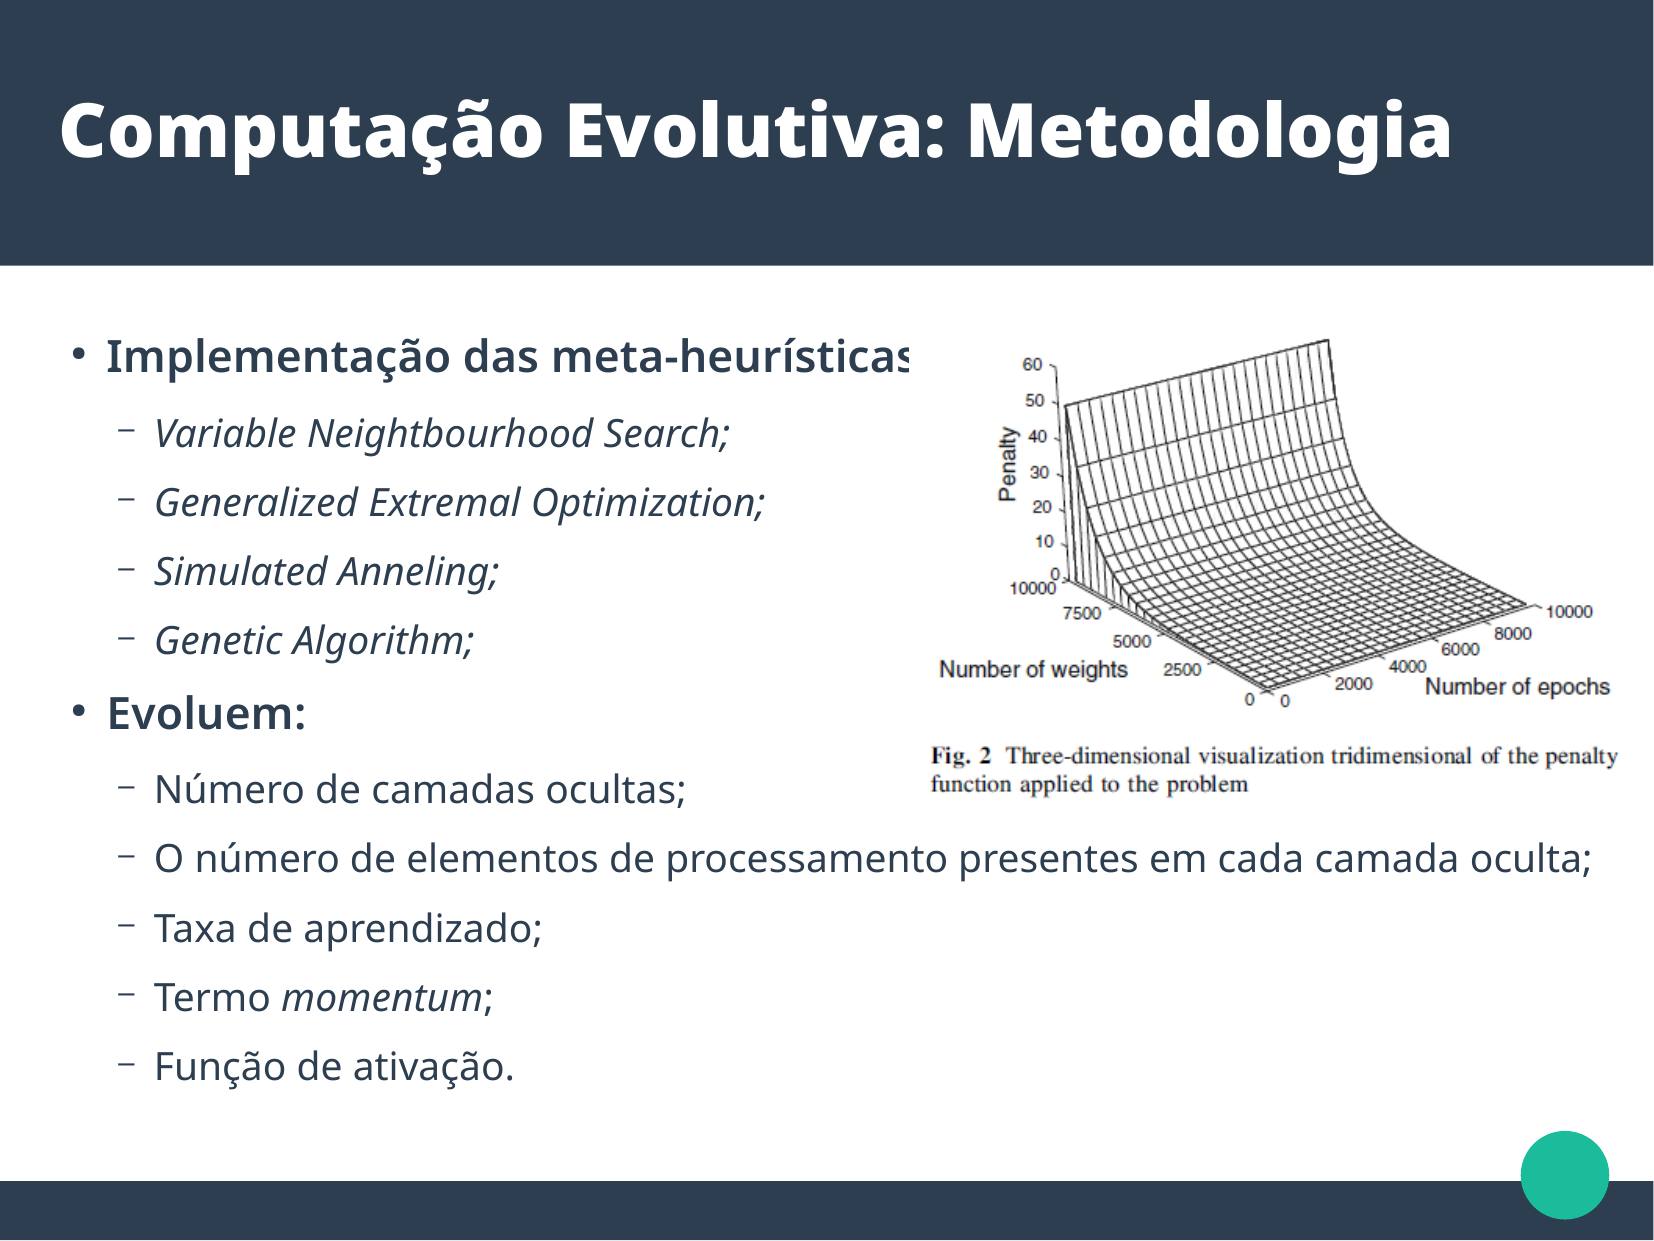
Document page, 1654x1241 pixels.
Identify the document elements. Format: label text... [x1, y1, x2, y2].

picture [909, 294, 1630, 806]
list Implementação das meta-heurísticas: Variable Neightbourhood Search; Generalized Extremal Optimization; Simulated Anneling; Genetic Algorithm; Evoluem: Número de camadas ocultas; O número de elementos de processamento presentes em cada camada oculta; Taxa de aprendizado; Termo momentum; Função de ativação. [59, 324, 1595, 1152]
title Computação Evolutiva: Metodologia [59, 49, 1595, 207]
